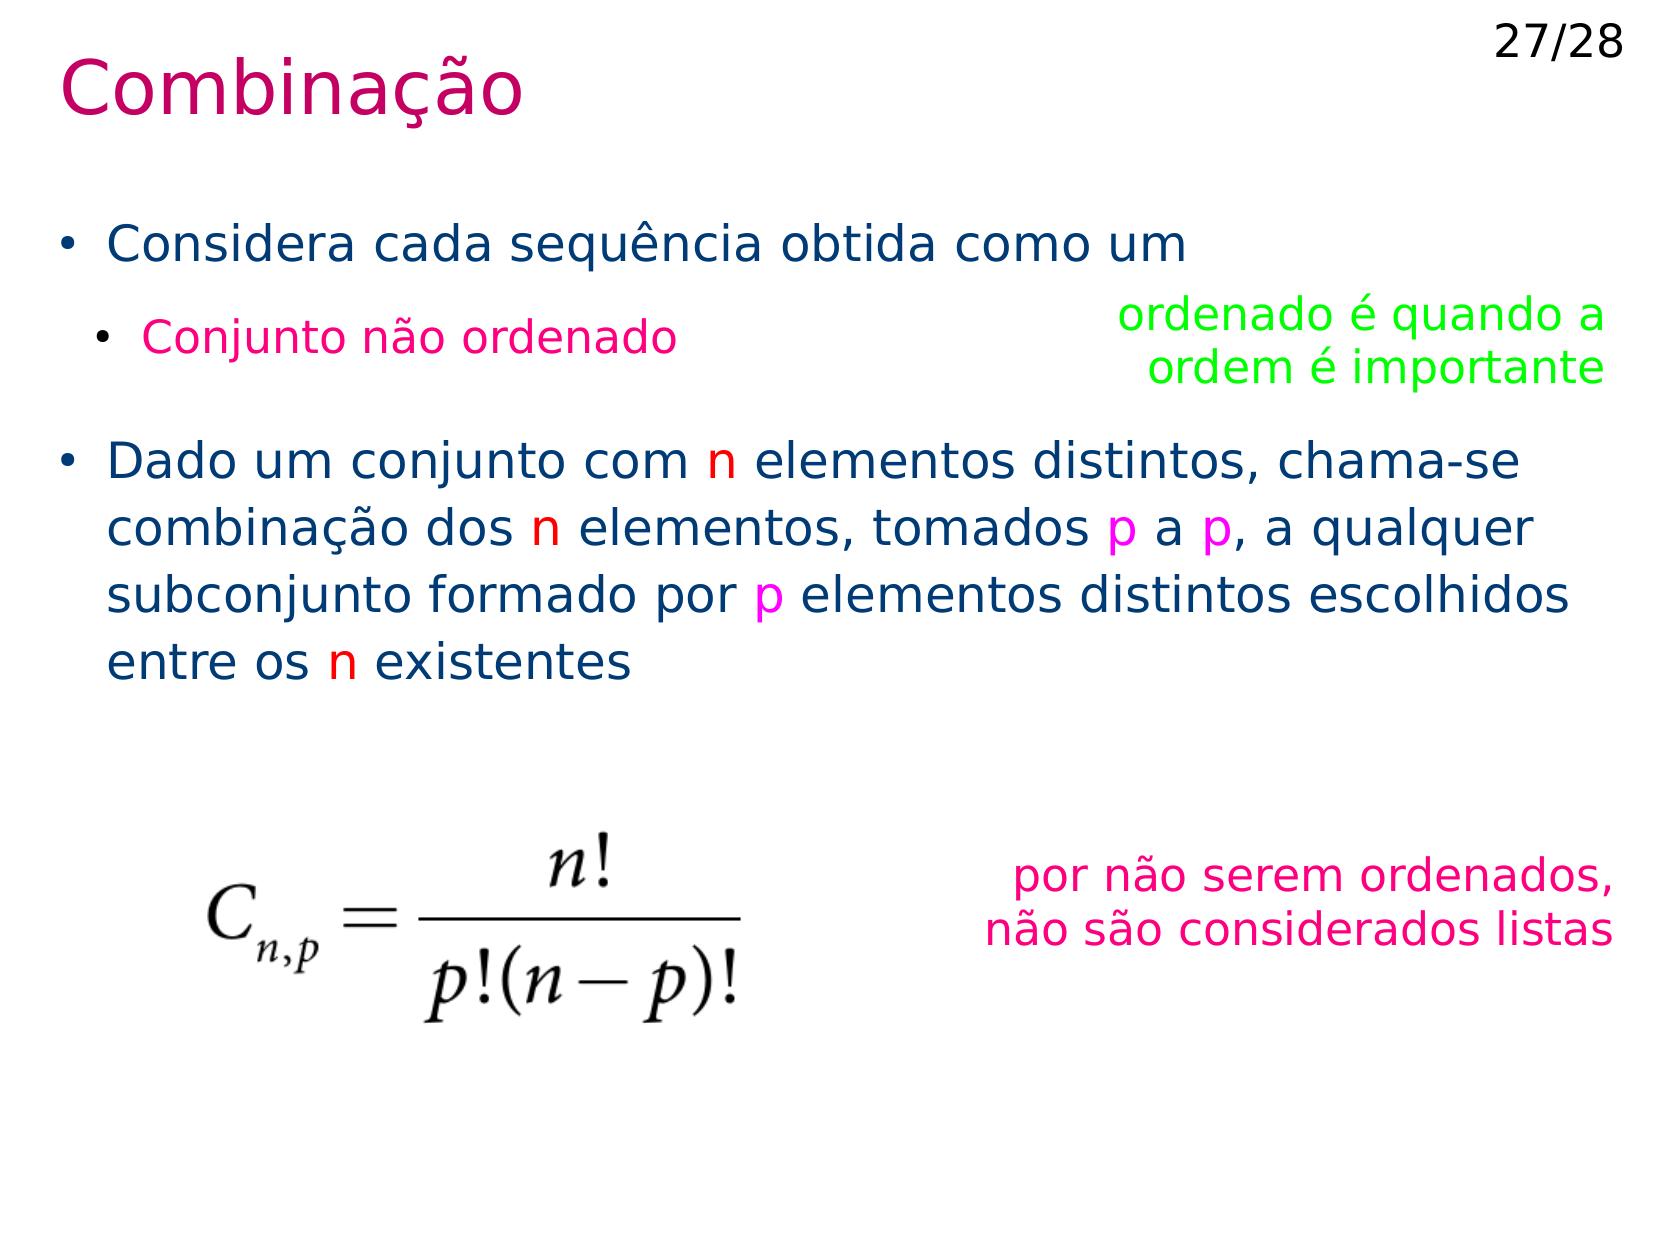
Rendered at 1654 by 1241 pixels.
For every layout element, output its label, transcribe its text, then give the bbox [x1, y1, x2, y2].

picture [206, 825, 755, 1034]
text_box por não serem ordenados, não são considerados listas [944, 842, 1630, 975]
text_box ordenado é quando a ordem é importante [965, 280, 1622, 403]
title Combinação [59, 29, 1595, 148]
list Considera cada sequência obtida como um Conjunto não ordenado Dado um conjunto com n elementos distintos, chama-se combinação dos n elementos, tomados p a p, a qualquer subconjunto formado por p elementos distintos escolhidos entre os n existentes [59, 206, 1625, 1211]
